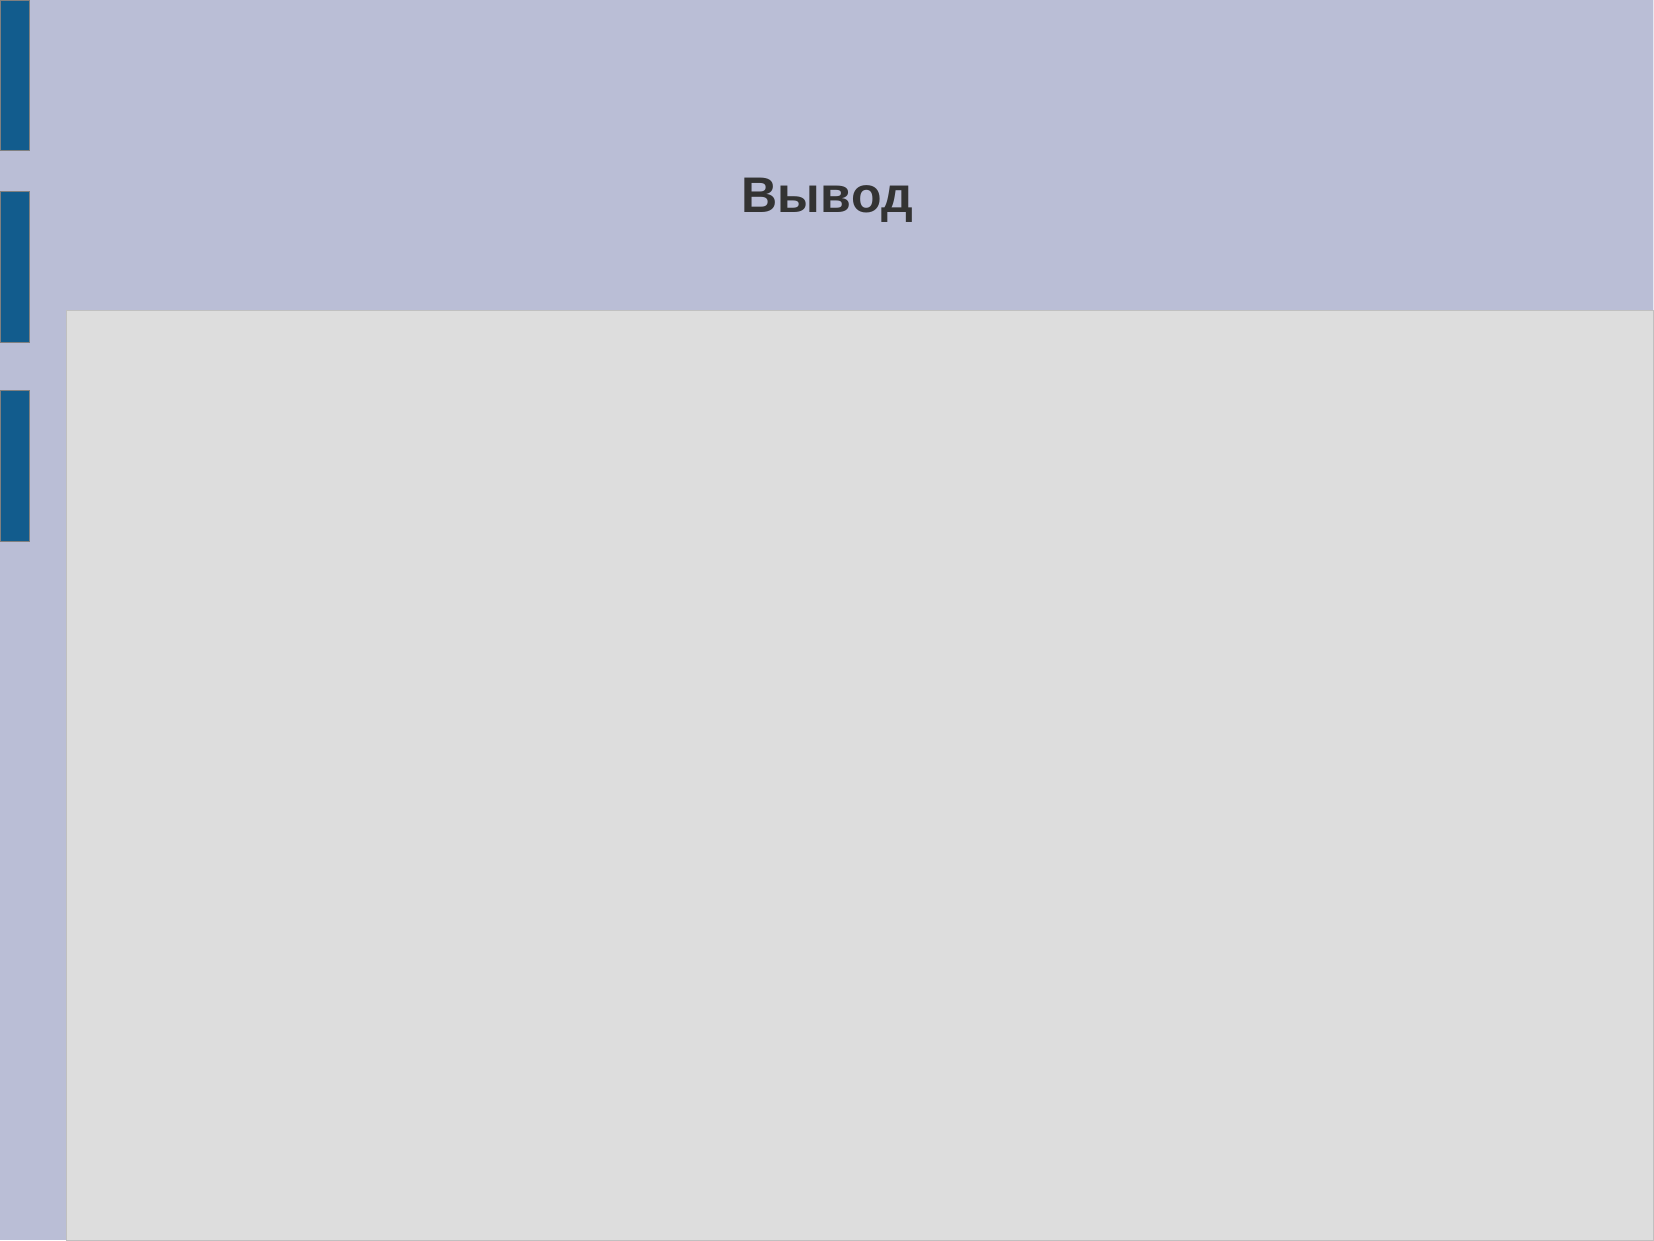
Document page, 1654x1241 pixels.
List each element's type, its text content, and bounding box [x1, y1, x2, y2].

title Вывод [121, 91, 1534, 299]
